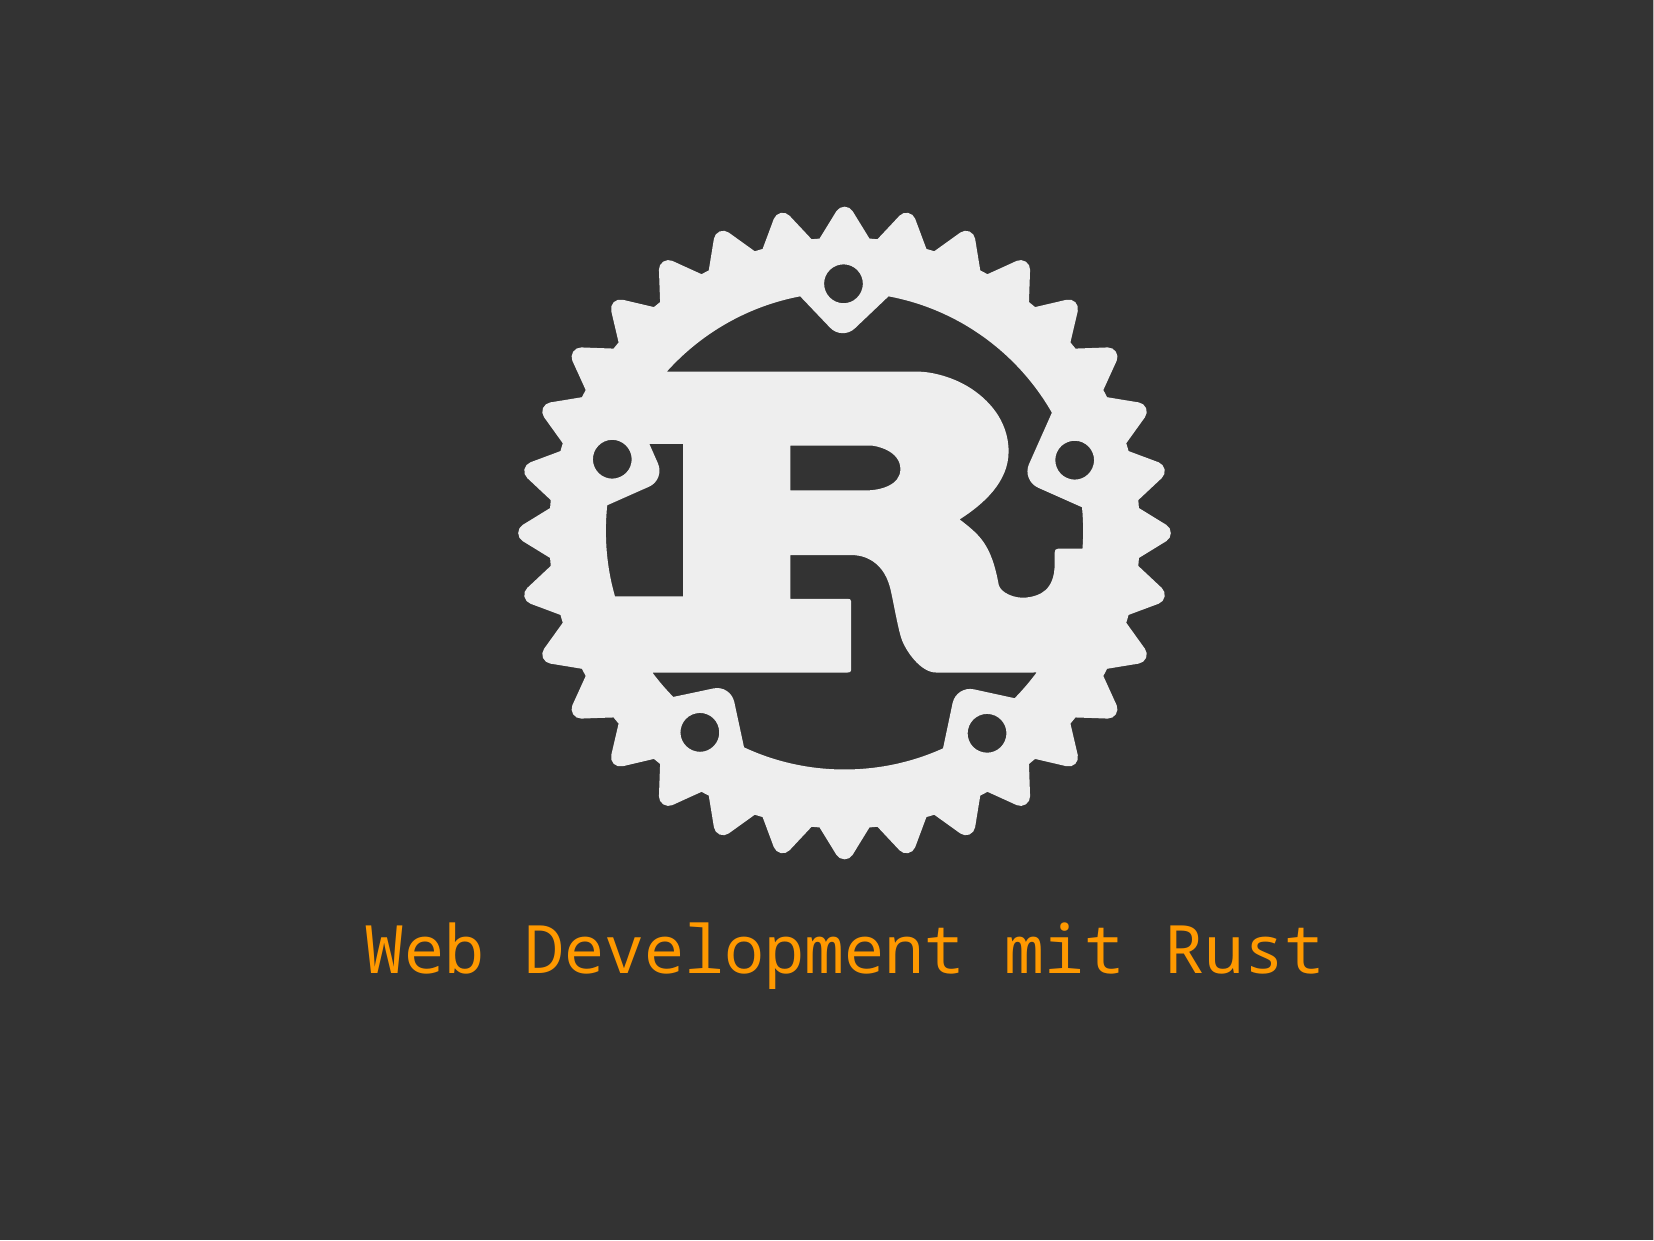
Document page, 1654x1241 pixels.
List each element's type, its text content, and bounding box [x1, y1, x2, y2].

text_box [518, 206, 1171, 860]
subtitle Web Development mit Rust [141, 903, 1548, 992]
